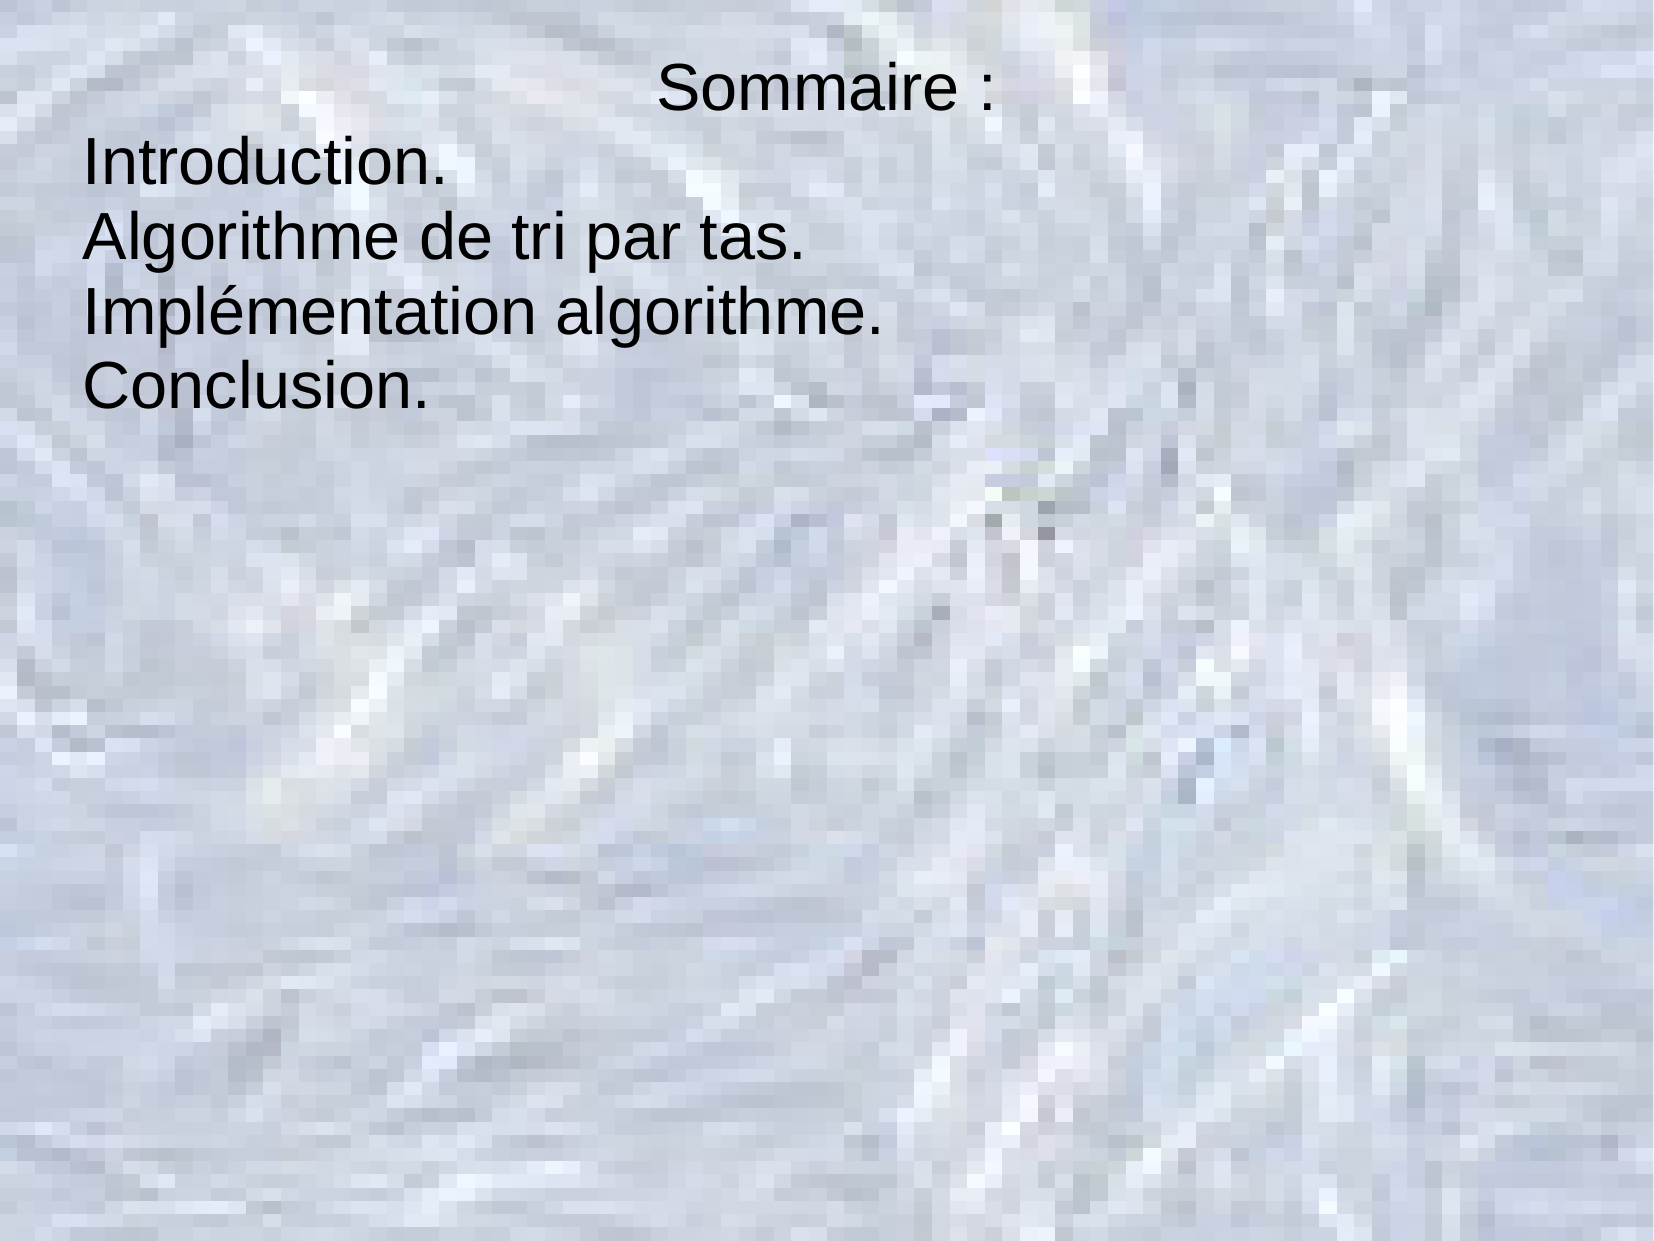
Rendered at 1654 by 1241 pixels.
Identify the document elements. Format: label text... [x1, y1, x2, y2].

subtitle Sommaire : Introduction. Algorithme de tri par tas. Implémentation algorithme. Conclusion. [82, 49, 1571, 1010]
picture [0, 0, 1654, 1241]
